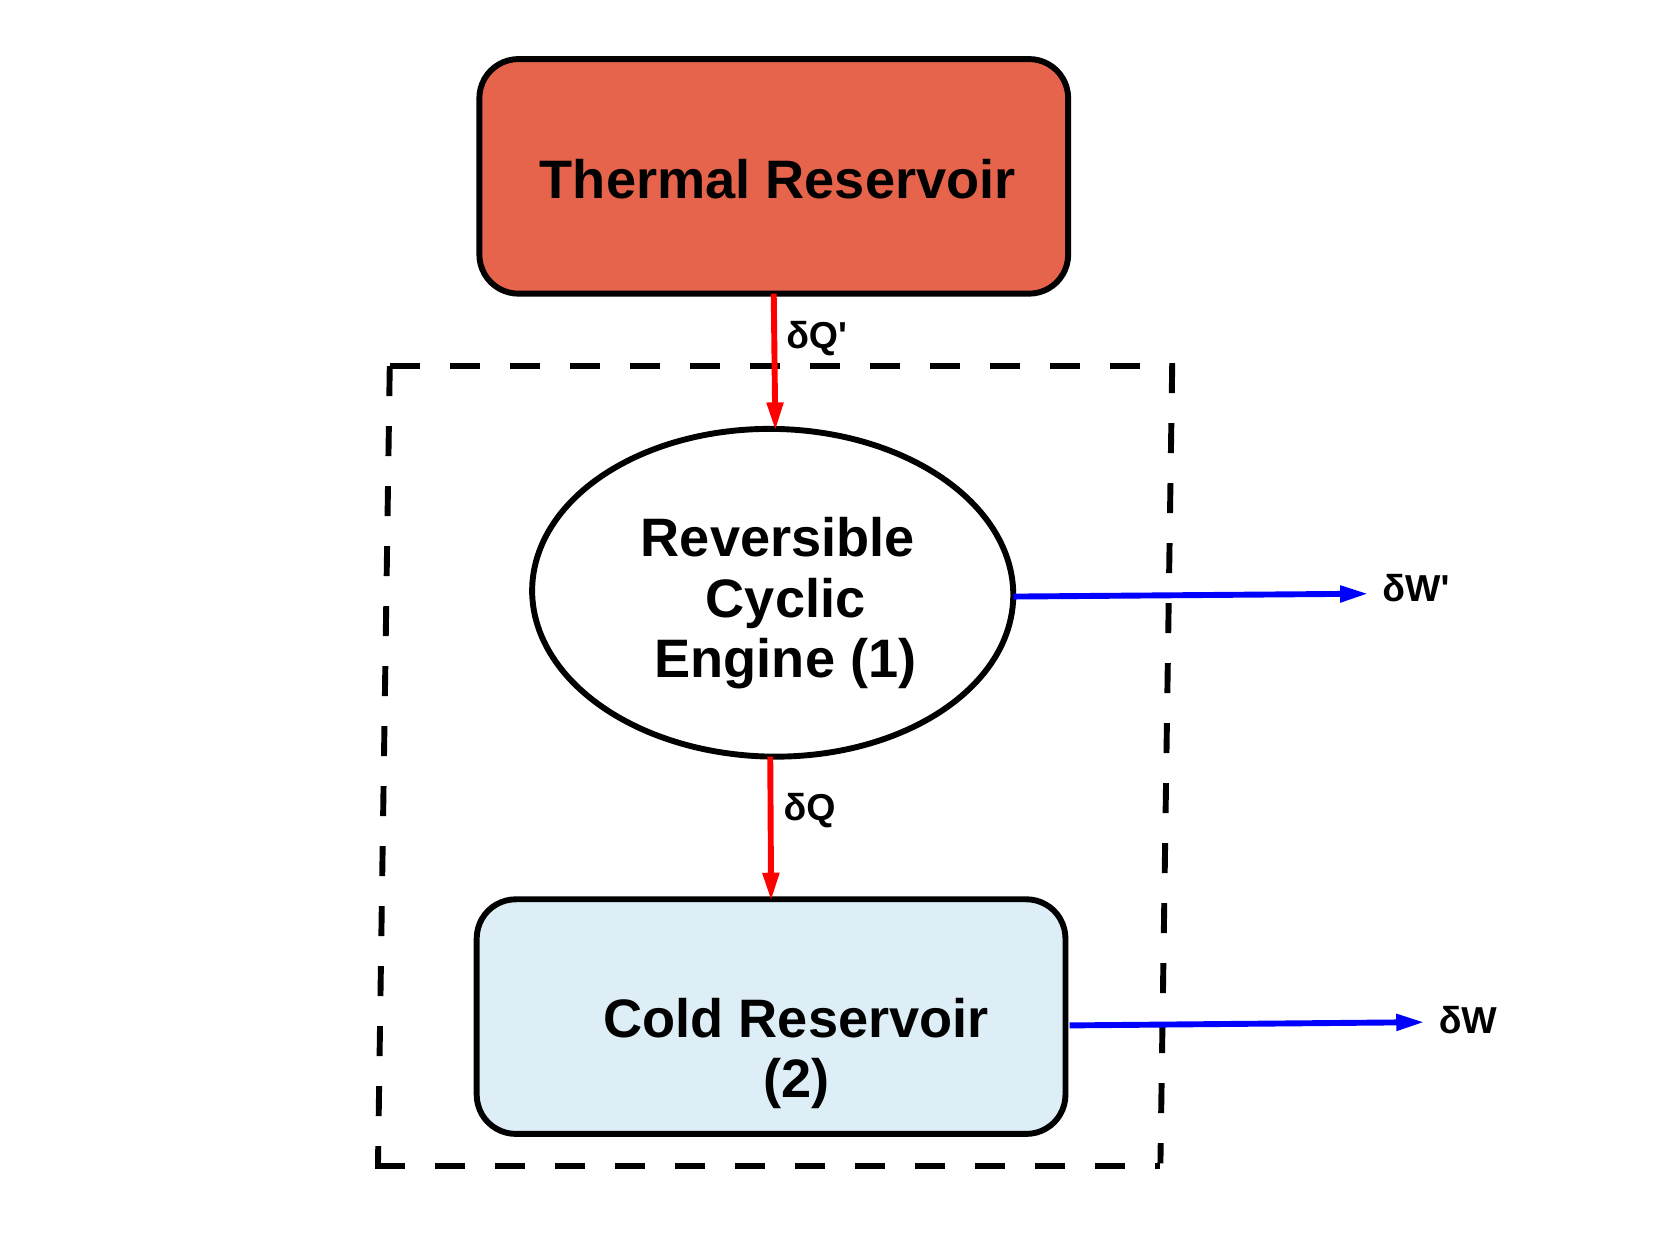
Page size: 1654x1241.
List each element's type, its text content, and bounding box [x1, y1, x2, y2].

text_box [479, 59, 1069, 294]
text_box Reversible Cyclic Engine (1) [625, 500, 965, 697]
text_box [532, 428, 1014, 757]
text_box Cold Reservoir (2) [588, 980, 1078, 1117]
text_box δW [1423, 992, 1512, 1059]
text_box δQ [774, 779, 851, 856]
text_box δQ' [777, 307, 863, 380]
text_box Thermal Reservoir [525, 141, 1063, 225]
text_box [476, 899, 1066, 1134]
text_box δW' [1367, 559, 1465, 626]
